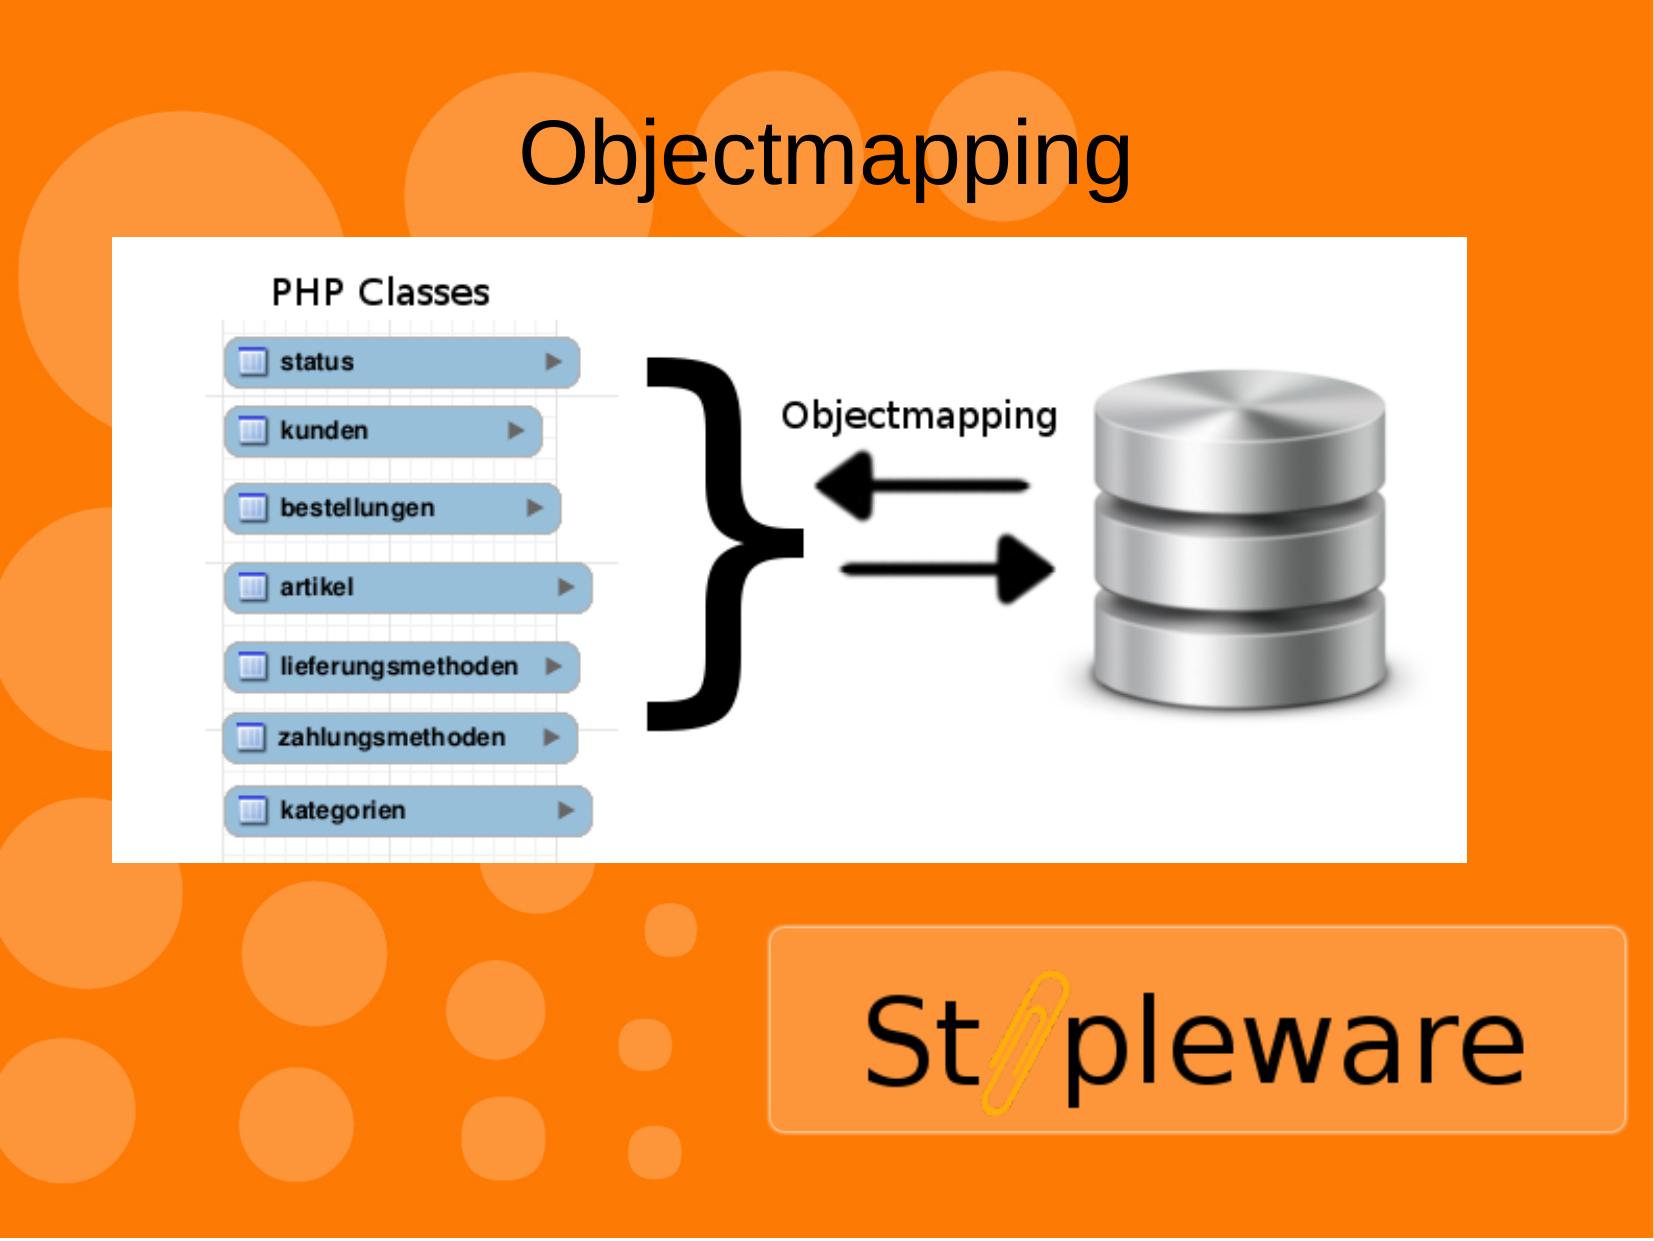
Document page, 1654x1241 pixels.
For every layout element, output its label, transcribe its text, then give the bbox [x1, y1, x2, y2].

picture [0, 0, 1654, 1238]
title Objectmapping [82, 56, 1571, 250]
